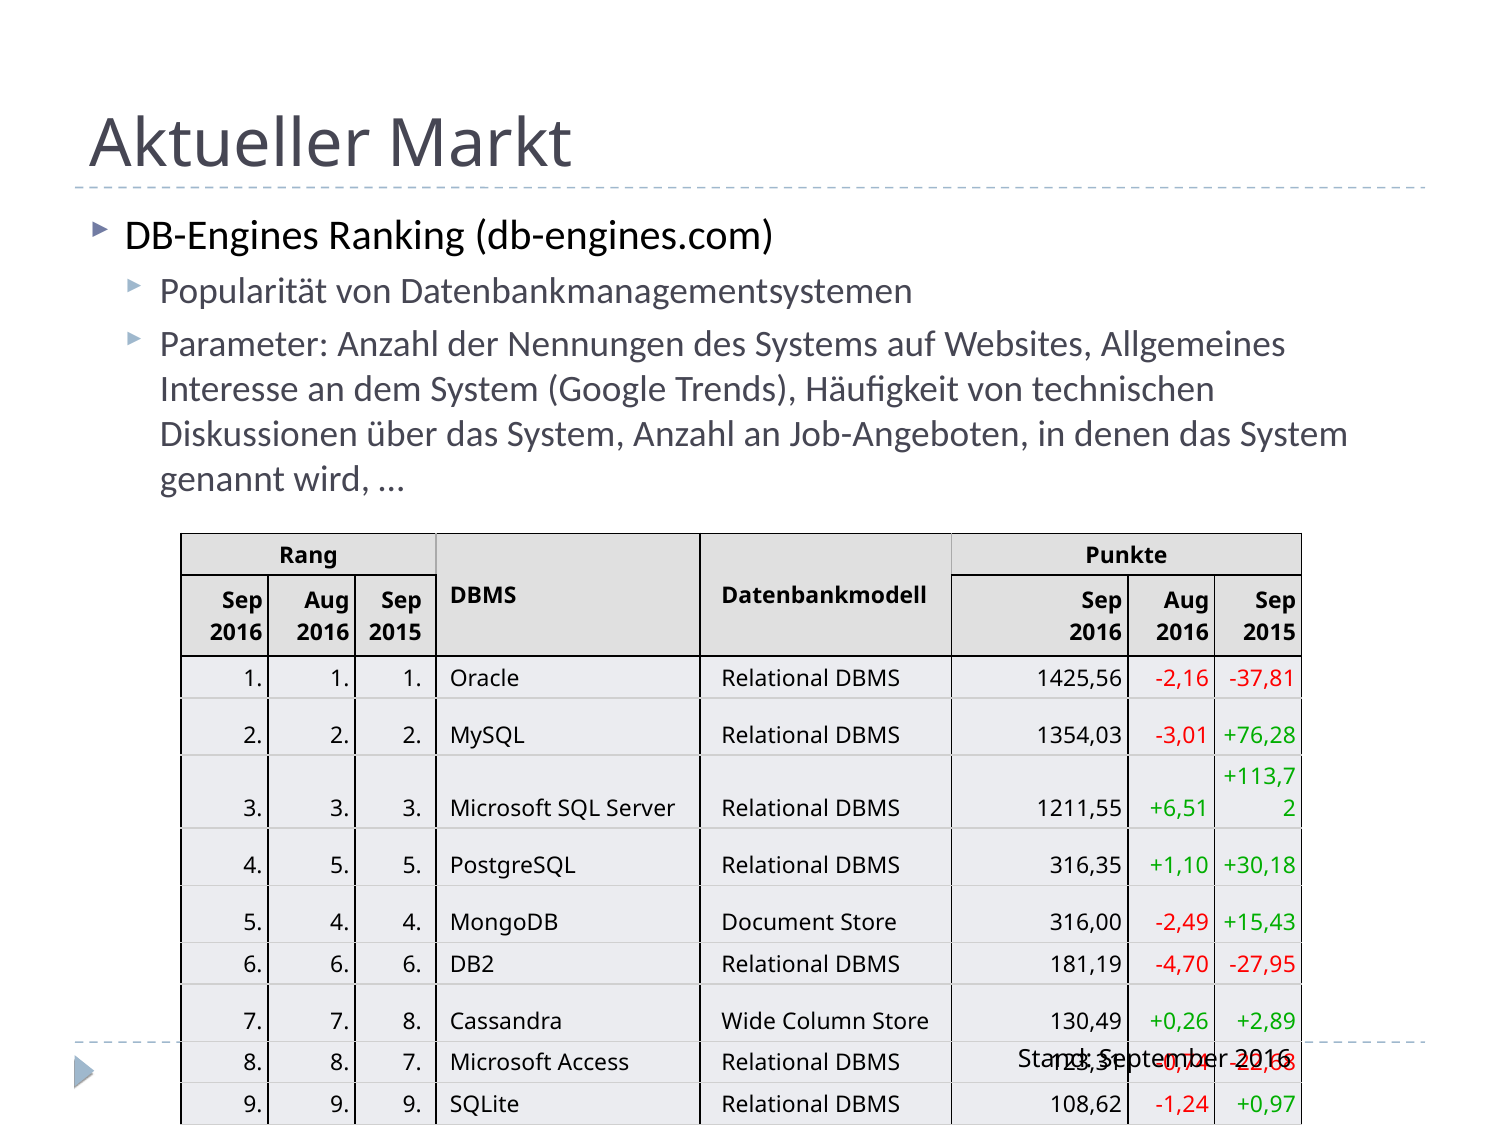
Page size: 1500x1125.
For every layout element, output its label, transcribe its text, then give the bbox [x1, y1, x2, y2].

table_cell 7. [356, 1042, 435, 1082]
table_cell 6. [269, 943, 354, 983]
table_cell 3. [182, 756, 267, 827]
table_cell Relational DBMS [701, 943, 951, 983]
table_cell 2. [269, 699, 354, 754]
table_cell 6. [182, 943, 267, 983]
table_cell SQLite [437, 1083, 699, 1124]
table_cell +113,72 [1215, 756, 1301, 827]
table_cell Oracle [437, 657, 699, 697]
table_header Punkte [952, 534, 1301, 574]
table_cell 5. [356, 829, 435, 885]
table_cell Sep 2015 [356, 576, 435, 655]
table_cell +6,51 [1129, 756, 1214, 827]
table_cell +2,89 [1215, 985, 1301, 1034]
table_cell 4. [356, 886, 435, 942]
table_cell 9. [356, 1083, 435, 1124]
table_cell 3. [269, 756, 354, 827]
table_cell 1211,55 [952, 756, 1127, 827]
table_cell MySQL [437, 699, 699, 754]
table_cell +1,10 [1129, 829, 1214, 885]
table_cell 1. [356, 657, 435, 697]
table_cell 316,35 [952, 829, 1127, 885]
table_cell -37,81 [1215, 657, 1301, 697]
table_cell 2. [182, 699, 267, 754]
table_cell -27,95 [1215, 943, 1301, 983]
table_cell 8. [269, 1042, 354, 1082]
table_cell Relational DBMS [701, 1083, 951, 1124]
table_cell +30,18 [1215, 829, 1301, 885]
table_cell +0,97 [1215, 1083, 1301, 1124]
table_cell 1425,56 [952, 657, 1127, 697]
table_cell 108,62 [952, 1083, 1127, 1124]
table_cell 5. [182, 886, 267, 942]
table_cell 1. [269, 657, 354, 697]
table_cell Microsoft Access [437, 1042, 699, 1082]
table_cell 8. [356, 985, 435, 1041]
table_cell 181,19 [952, 943, 1127, 983]
table_cell 130,49 [952, 985, 1127, 1041]
list DB-Engines Ranking (db-engines.com) Popularität von Datenbank­management­systemen Parameter: Anzahl der Nennungen des Systems auf Websites, Allgemeines Interesse an dem System (Google Trends), Häufigkeit von technischen Diskussionen über das System, Anzahl an Job-Angeboten, in denen das System genannt wird, … [75, 200, 1425, 508]
table_cell Cassandra [437, 985, 699, 1041]
table_cell -1,24 [1129, 1083, 1214, 1124]
table_cell +15,43 [1215, 886, 1301, 942]
table_cell +0,26 [1129, 985, 1214, 1034]
table_cell 7. [182, 985, 267, 1041]
table_cell 4. [269, 886, 354, 942]
table_header Datenbankmodell [701, 534, 951, 655]
table_cell Relational DBMS [701, 1042, 951, 1082]
title Aktueller Markt [75, 24, 1425, 188]
table_cell Aug 2016 [269, 576, 354, 655]
table_cell 2. [356, 699, 435, 754]
table_cell -2,16 [1129, 657, 1214, 697]
table_cell -3,01 [1129, 699, 1214, 754]
table_cell 8. [182, 1042, 267, 1082]
table_cell -2,49 [1129, 886, 1214, 942]
table_cell Microsoft SQL Server [437, 756, 699, 827]
table_cell 123,31 [952, 1042, 1127, 1082]
text_box Stand: September 2016 [1003, 1034, 1400, 1080]
table_cell PostgreSQL [437, 829, 699, 885]
table_cell 6. [356, 943, 435, 983]
table_cell 9. [182, 1083, 267, 1124]
table_cell Aug 2016 [1129, 576, 1214, 655]
table_cell MongoDB [437, 886, 699, 942]
table_cell -4,70 [1129, 943, 1214, 983]
table_cell 4. [182, 829, 267, 885]
table_cell 7. [269, 985, 354, 1041]
table_cell 9. [269, 1083, 354, 1124]
table_cell Sep 2016 [952, 576, 1127, 655]
table_cell Relational DBMS [701, 756, 951, 827]
table_cell 5. [269, 829, 354, 885]
table_cell Relational DBMS [701, 657, 951, 697]
table_cell 1. [182, 657, 267, 697]
table_cell +76,28 [1215, 699, 1301, 754]
table_cell Sep 2016 [182, 576, 267, 655]
table_cell DB2 [437, 943, 699, 983]
table_cell Wide Column Store [701, 985, 951, 1041]
table_cell Sep 2015 [1215, 576, 1301, 655]
table_cell 316,00 [952, 886, 1127, 942]
table_cell 3. [356, 756, 435, 827]
table_cell Relational DBMS [701, 829, 951, 885]
table_header DBMS [437, 534, 699, 655]
table_header Rang [182, 534, 435, 574]
table_cell Document Store [701, 886, 951, 942]
table_cell 1354,03 [952, 699, 1127, 754]
table_cell Relational DBMS [701, 699, 951, 754]
